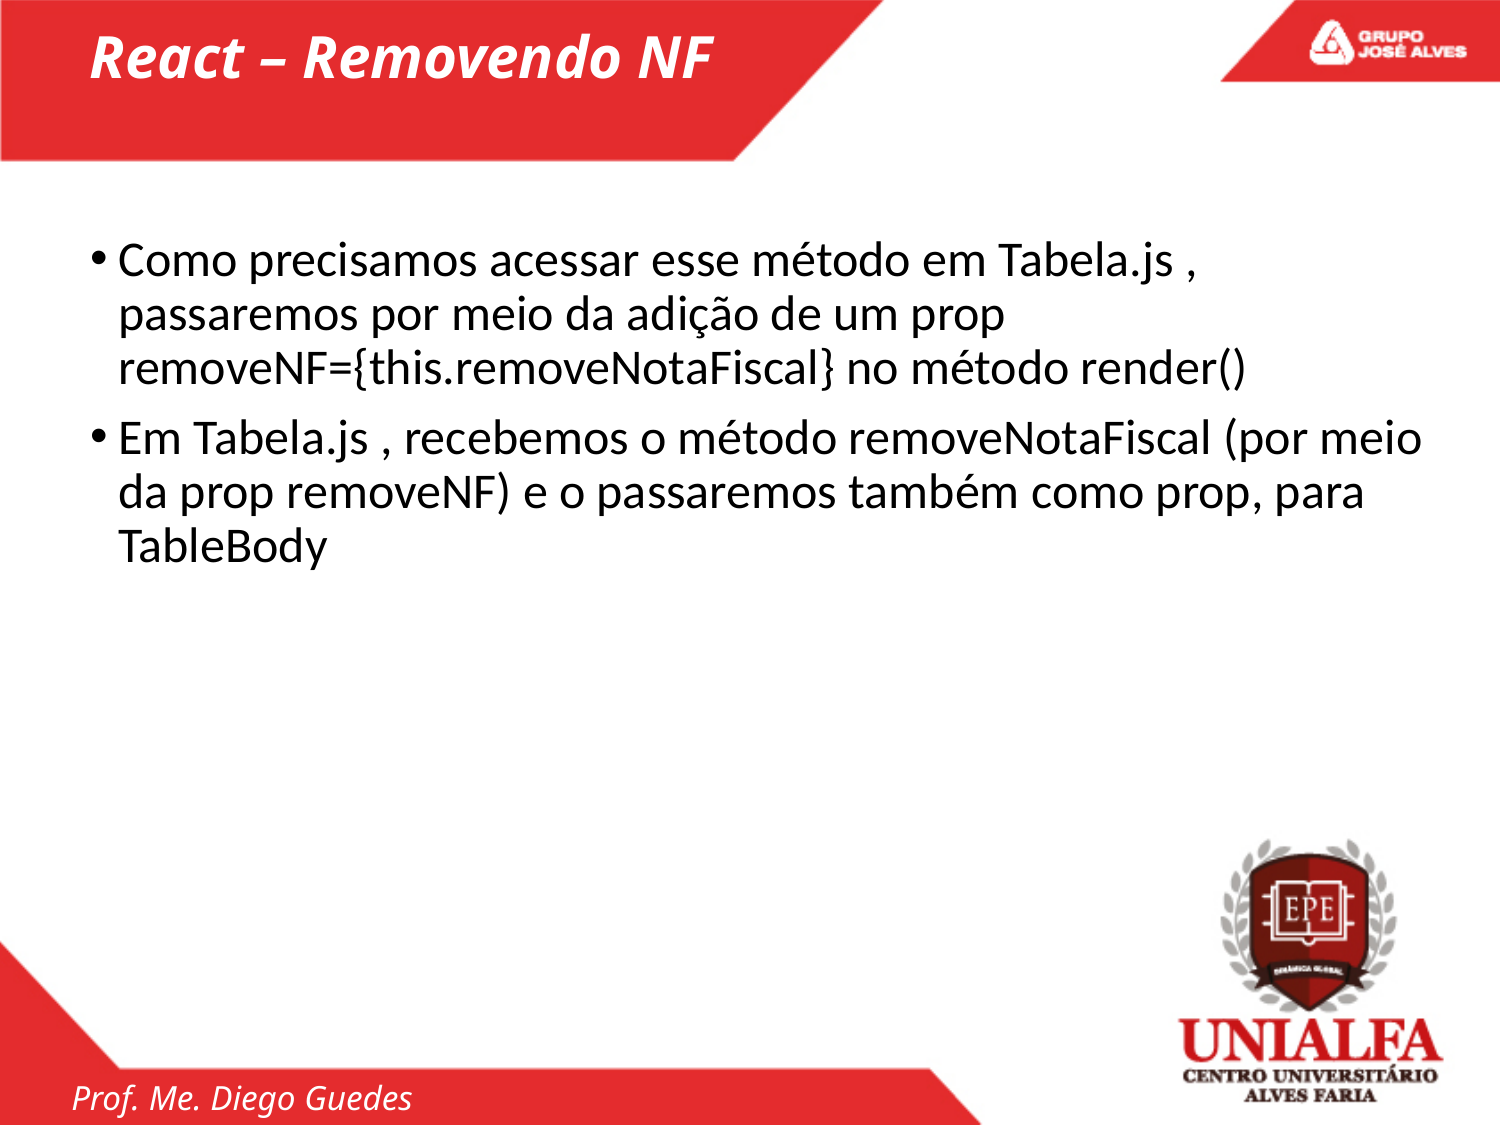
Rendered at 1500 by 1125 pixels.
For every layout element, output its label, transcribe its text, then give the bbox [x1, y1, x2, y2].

picture [0, 0, 1500, 1125]
text_box Prof. Me. Diego Guedes [56, 1070, 711, 1125]
list Como precisamos acessar esse método em Tabela.js , passaremos por meio da adição de um prop removeNF={this.removeNotaFiscal} no método render() Em Tabela.js , recebemos o método removeNotaFiscal (por meio da prop removeNF) e o passaremos também como prop, para TableBody [75, 225, 1453, 933]
text_box React – Removendo NF [75, 12, 740, 98]
